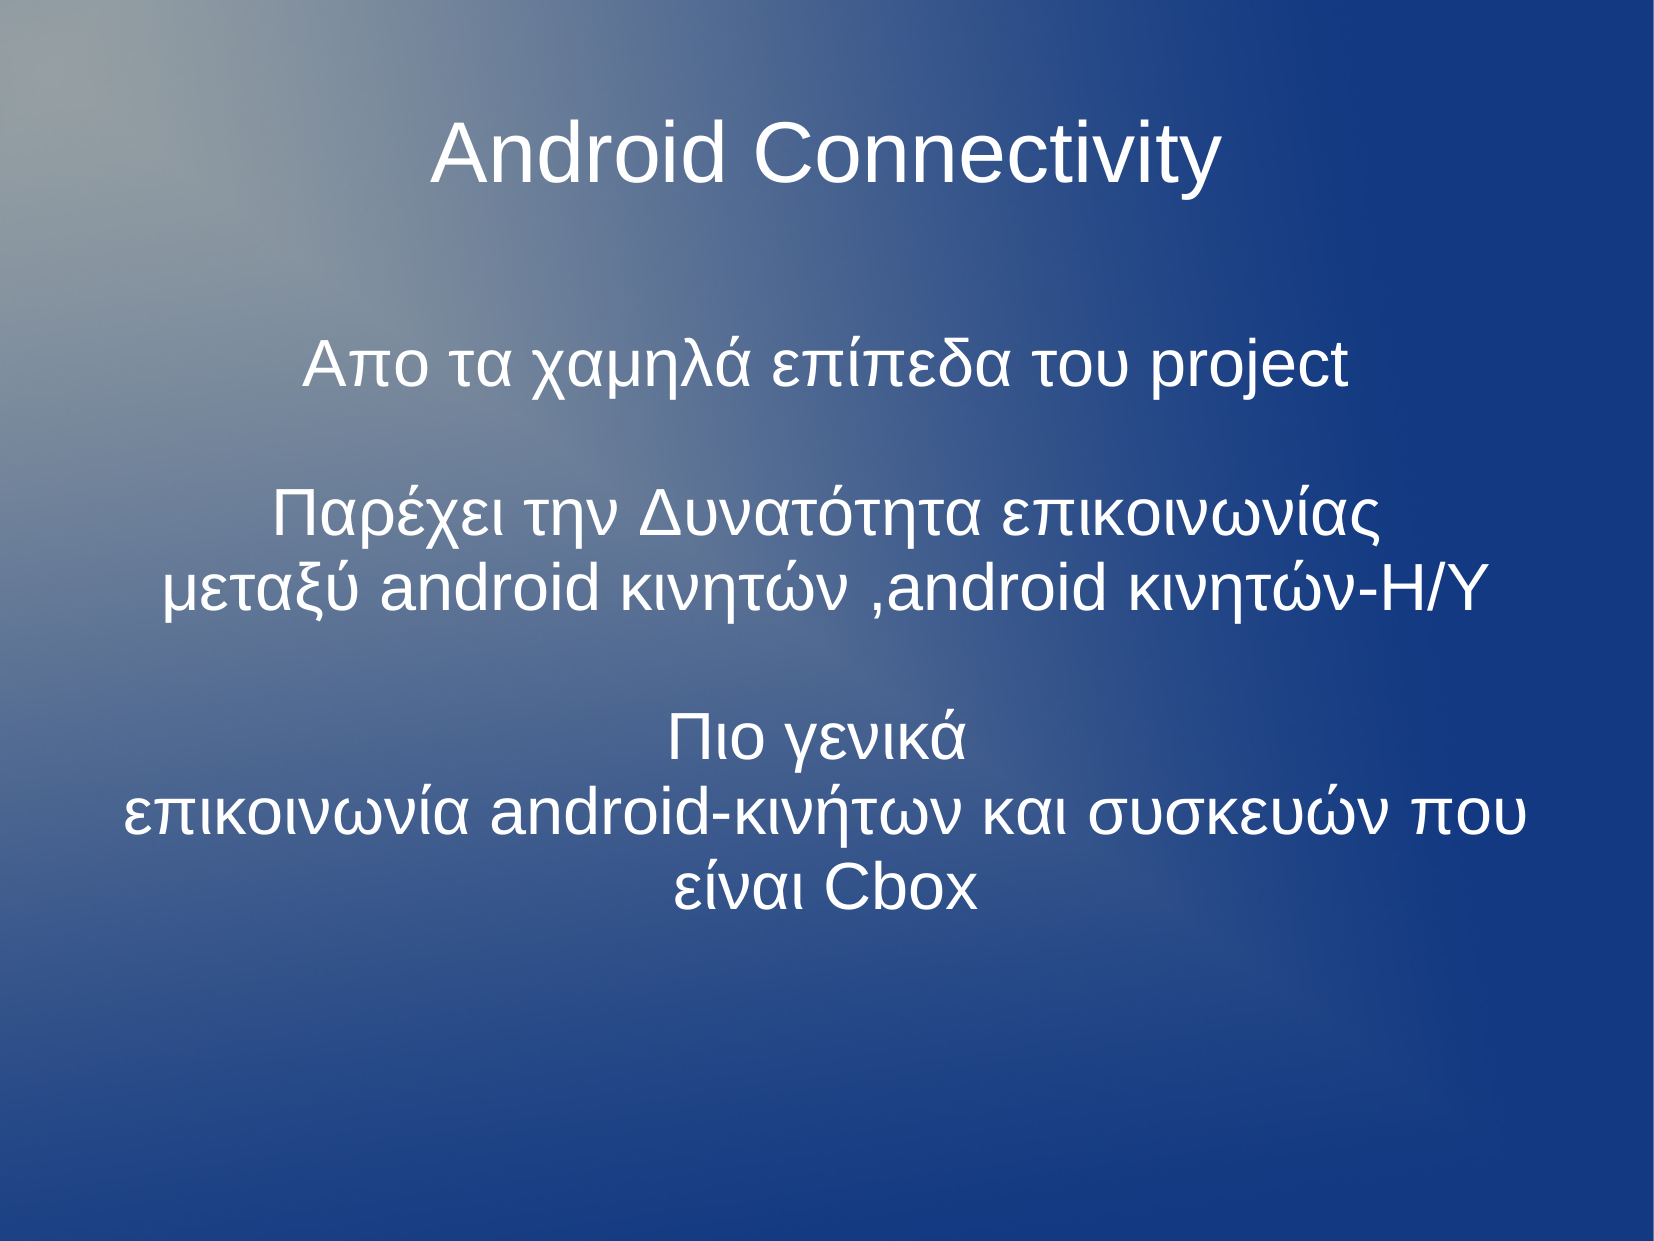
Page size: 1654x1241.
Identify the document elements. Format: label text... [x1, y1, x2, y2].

subtitle Απο τα χαμηλά επίπεδα του project Παρέχει την Δυνατότητα επικοινωνίας μεταξύ android κινητών ,android κινητών-Η/Υ Πιο γενικά επικοινωνία android-κινήτων και συσκευών που είναι Cbox [82, 290, 1571, 1109]
picture [0, 0, 1654, 1241]
title Android Connectivity [82, 49, 1571, 257]
